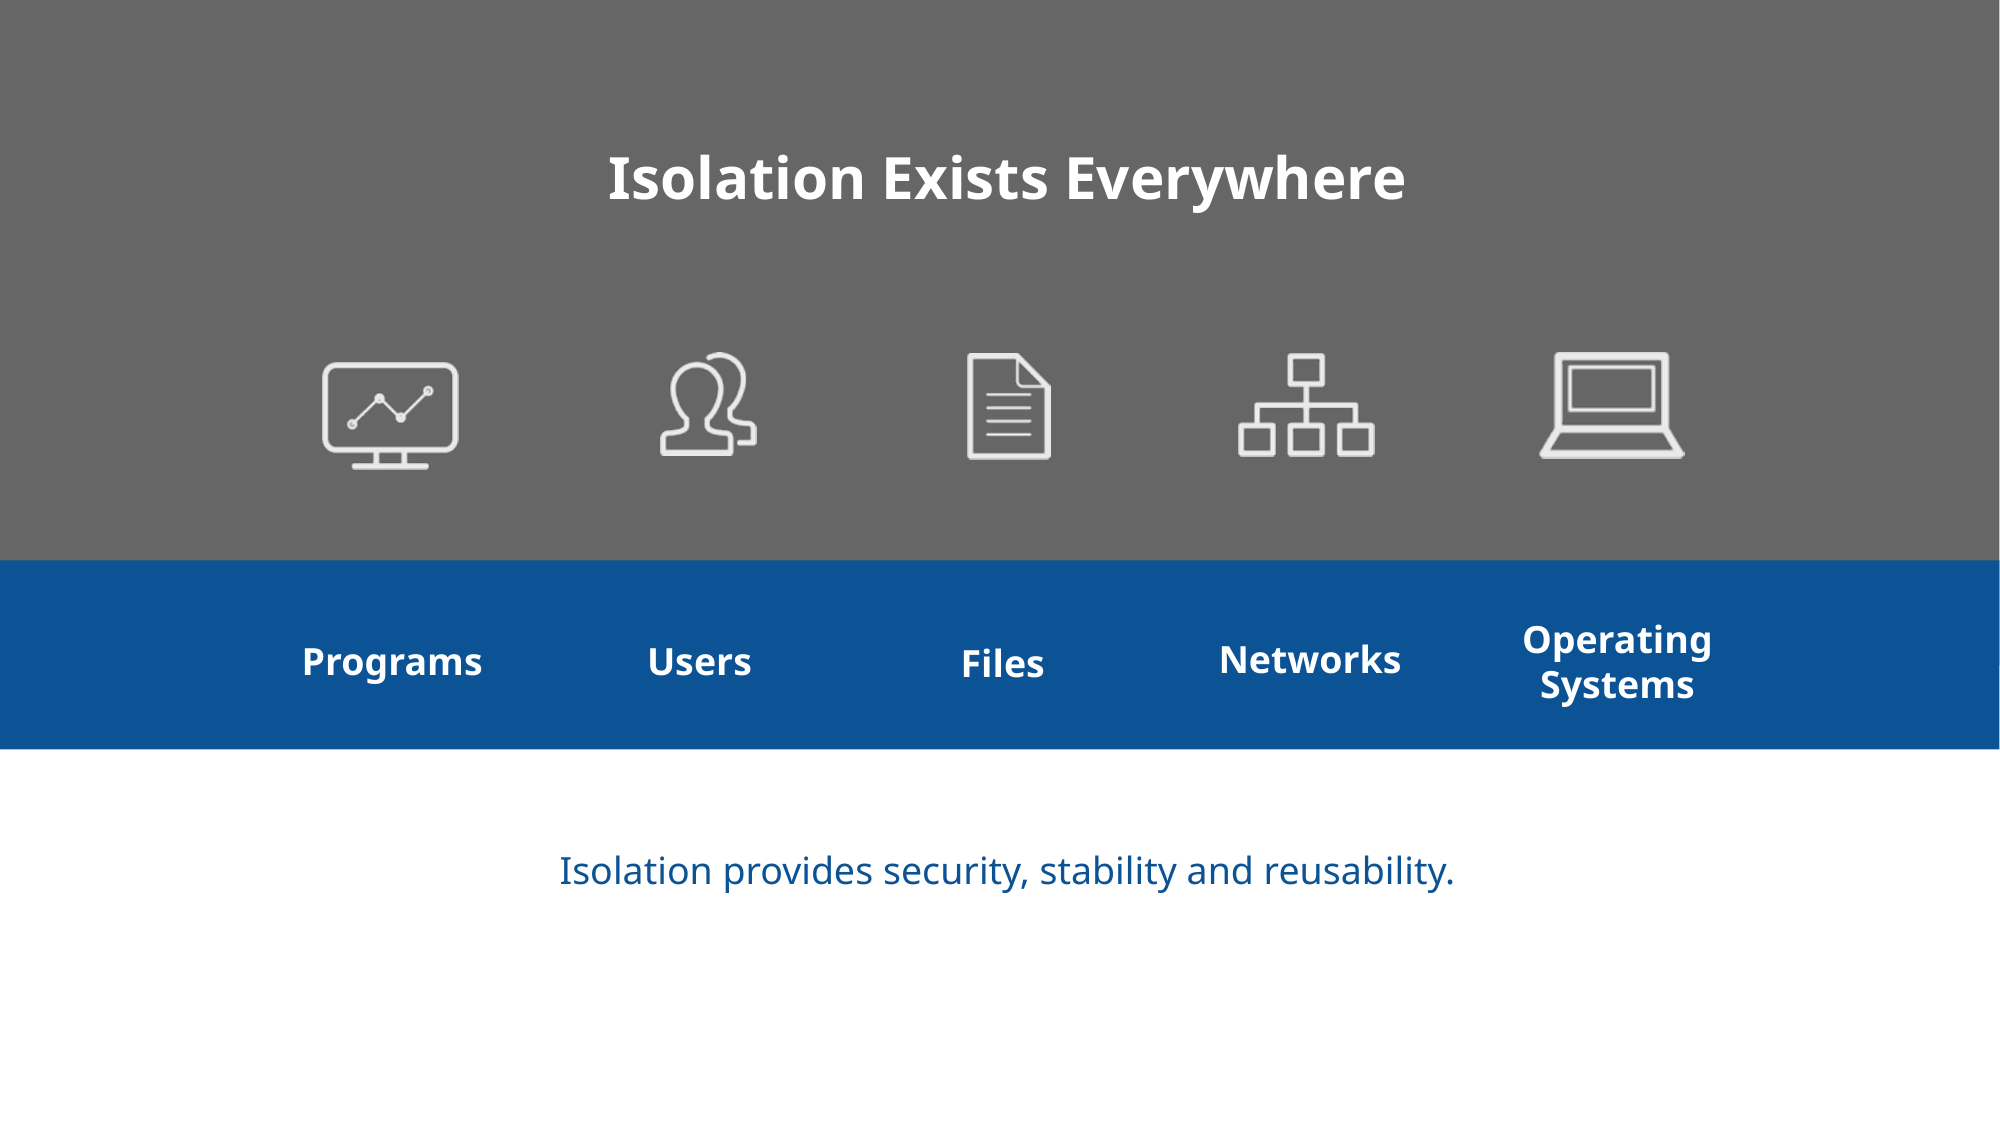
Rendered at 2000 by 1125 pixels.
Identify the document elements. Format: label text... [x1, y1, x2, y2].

text_box Isolation Exists Everywhere [590, 133, 1425, 266]
text_box Files [849, 597, 1157, 728]
text_box Programs [238, 597, 545, 724]
picture [1539, 352, 1685, 459]
text_box Users [545, 597, 849, 724]
picture [660, 352, 757, 456]
picture [322, 362, 459, 470]
text_box Operating Systems [1463, 597, 1772, 724]
text_box Networks [1156, 597, 1463, 719]
picture [967, 353, 1051, 460]
text_box [0, 0, 2000, 750]
text_box Isolation provides security, stability and reusability. [311, 830, 1704, 937]
picture [1238, 353, 1375, 457]
